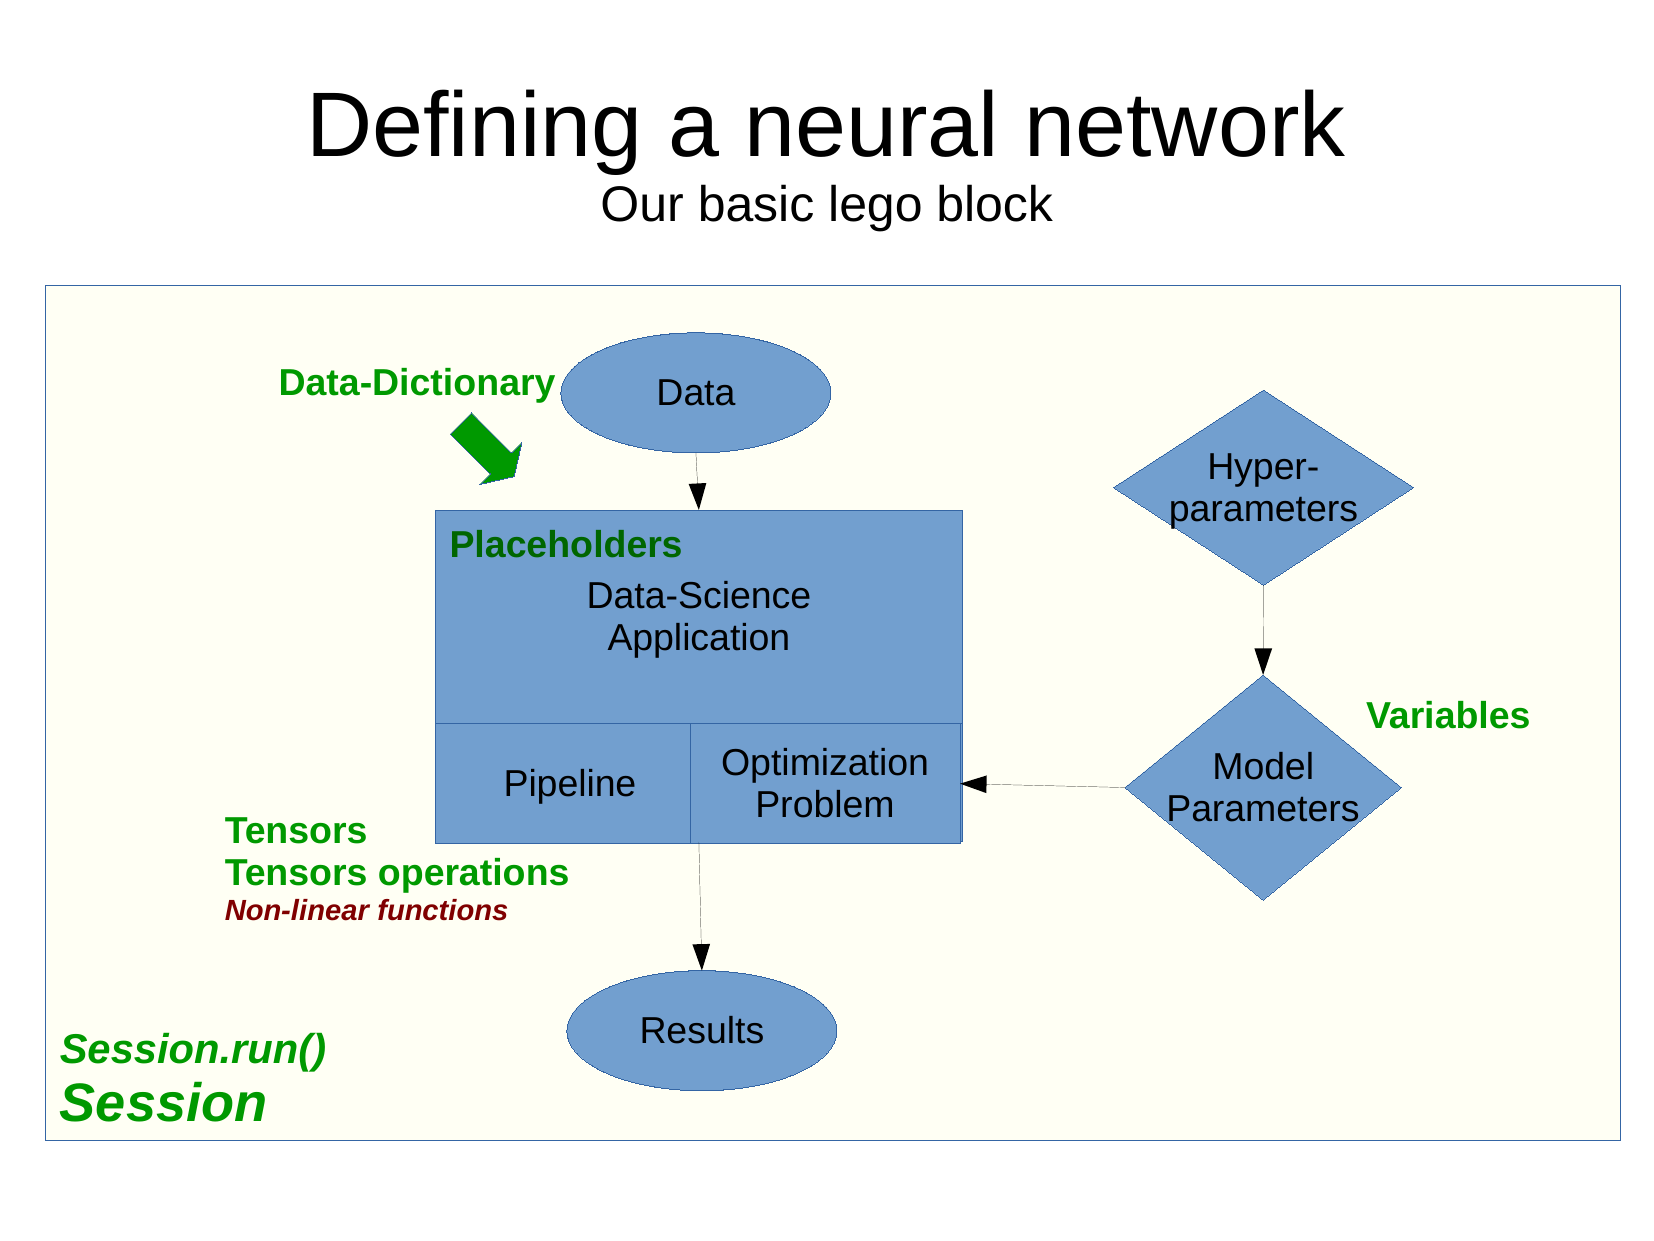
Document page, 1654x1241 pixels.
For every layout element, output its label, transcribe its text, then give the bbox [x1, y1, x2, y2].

text_box Hyper- parameters [1113, 390, 1414, 585]
text_box Data-Science Application [435, 510, 963, 724]
text_box Data [594, 332, 831, 453]
text_box Variables [1351, 687, 1654, 745]
text_box Results [566, 970, 837, 1091]
text_box Placeholders [434, 473, 795, 573]
text_box Model Parameters [1125, 675, 1402, 901]
text_box Pipeline [542, 778, 552, 794]
text_box [450, 412, 522, 485]
text_box Session.run() Session [45, 285, 1621, 1141]
text_box Tensors Tensors operations Non-linear functions [210, 802, 661, 942]
text_box Pipeline [435, 723, 690, 844]
text_box Optimization Problem [690, 723, 961, 844]
text_box Data-Dictionary [263, 353, 624, 453]
title Defining a neural network Our basic lego block [82, 49, 1571, 257]
